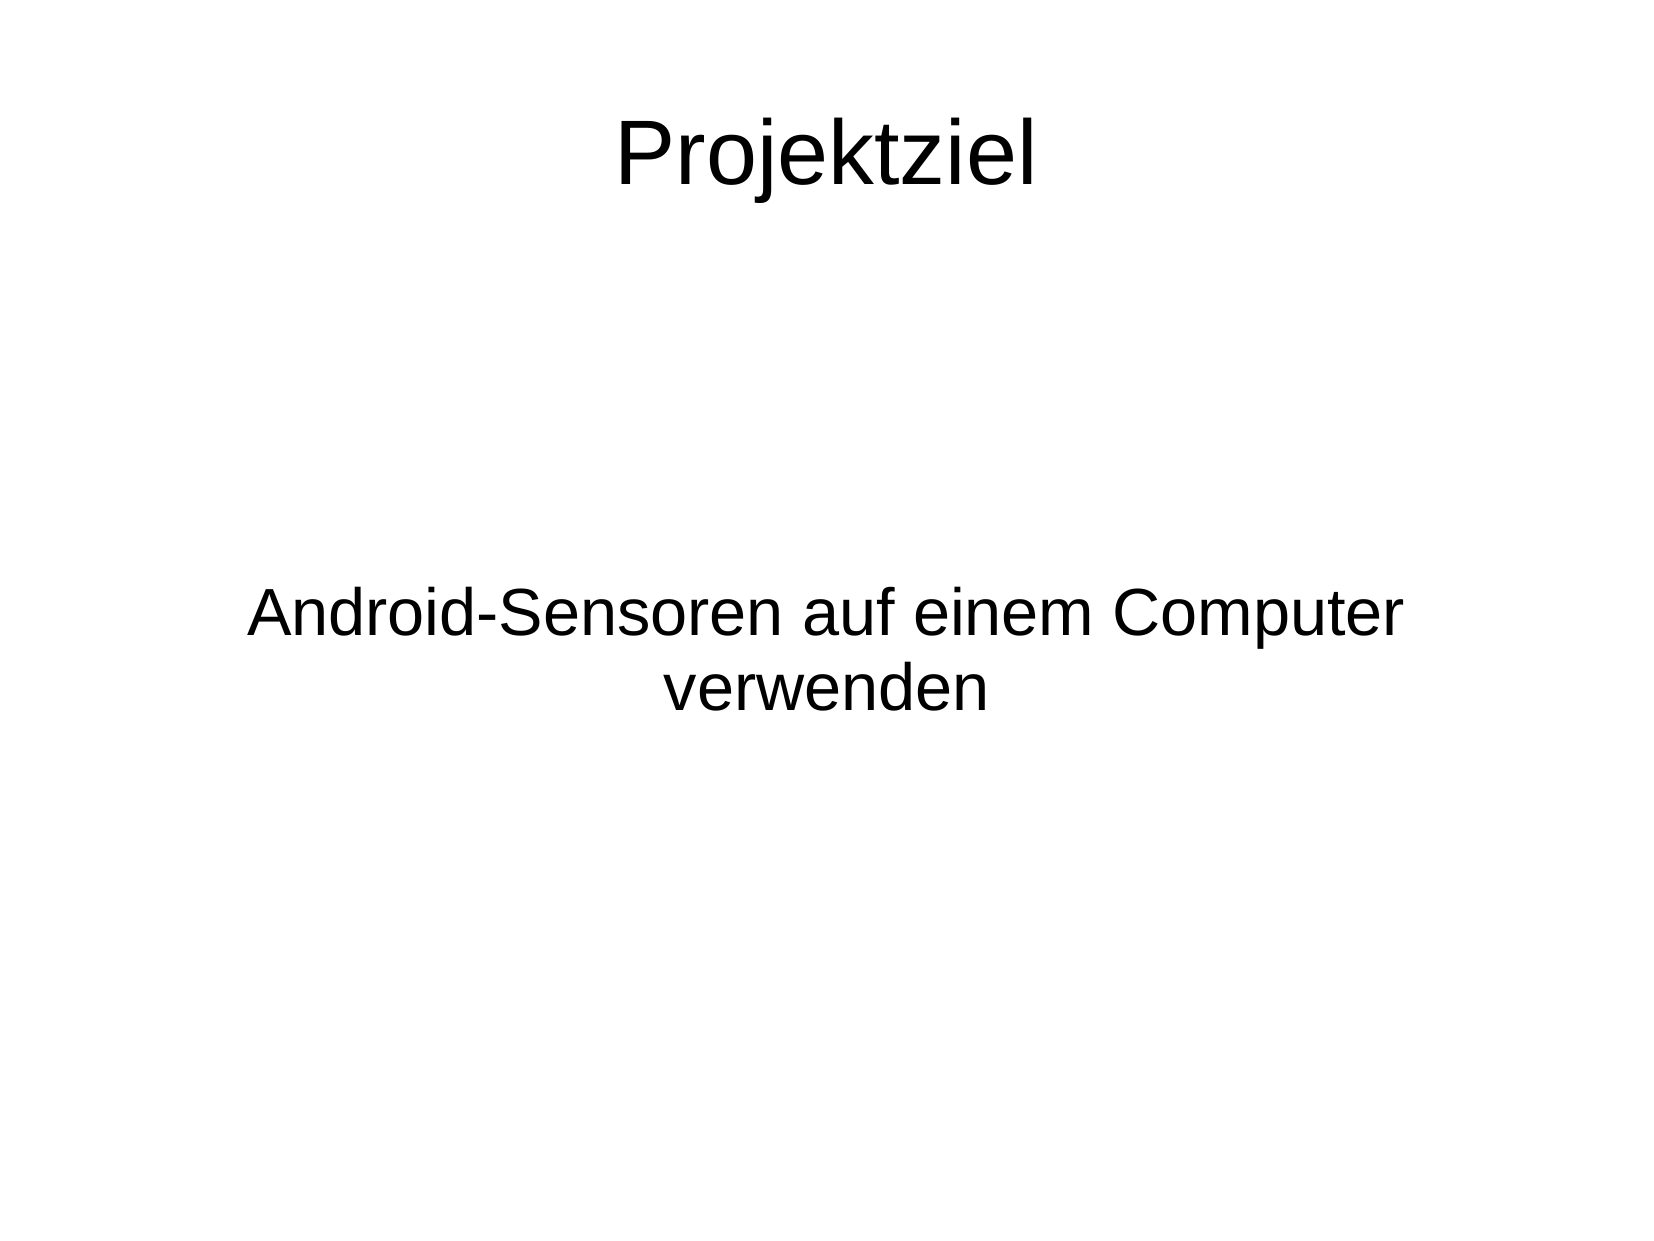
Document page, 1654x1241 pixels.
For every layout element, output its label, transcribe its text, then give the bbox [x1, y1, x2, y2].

subtitle Android-Sensoren auf einem Computer verwenden [82, 290, 1571, 1010]
title Projektziel [82, 49, 1571, 257]
